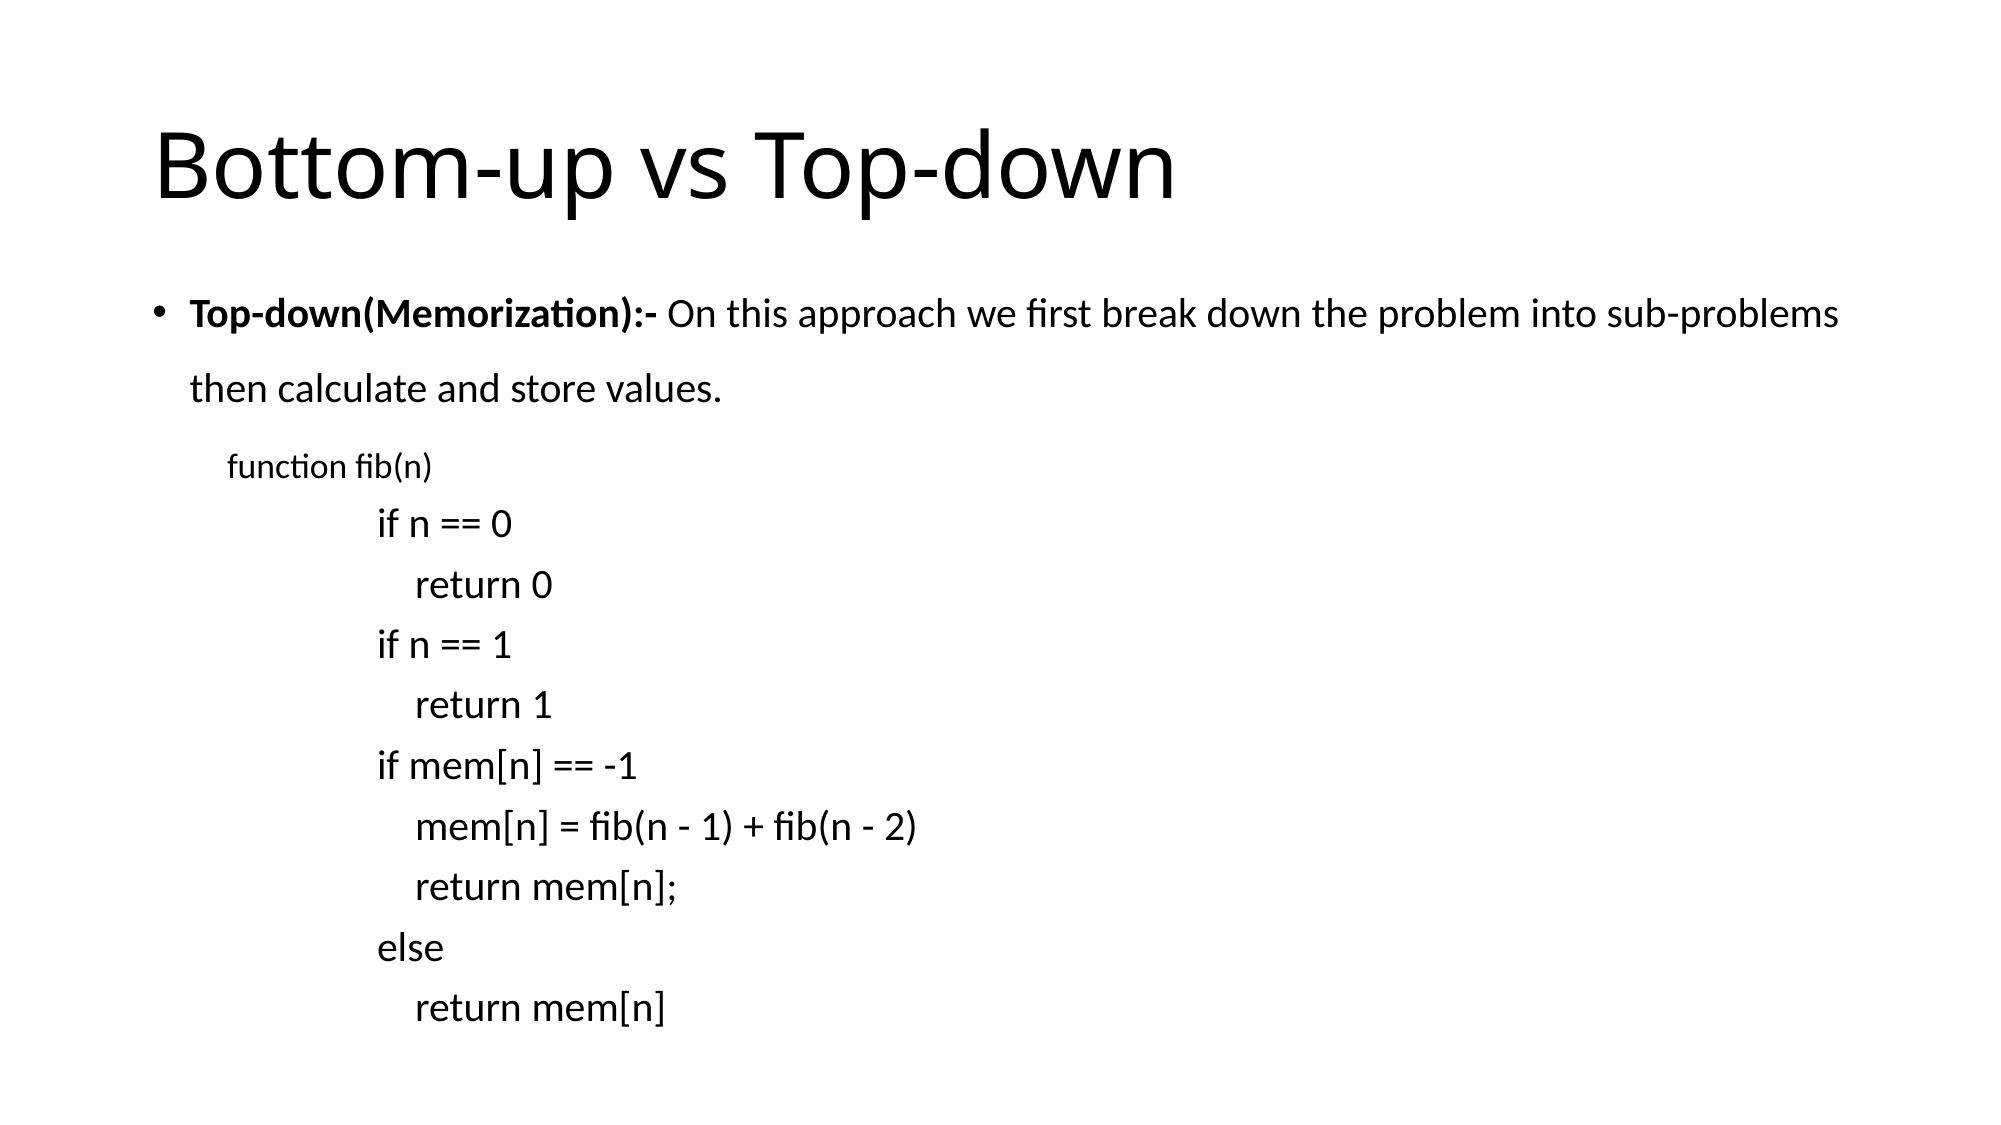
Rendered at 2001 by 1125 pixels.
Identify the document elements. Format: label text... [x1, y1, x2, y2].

text_box Bottom-up vs Top-down [137, 59, 1863, 253]
text_box Top-down(Memorization):- On this approach we first break down the problem into sub-problems then calculate and store values. function fib(n) if n == 0 return 0 if n == 1 return 1 if mem[n] == -1 mem[n] = fib(n - 1) + fib(n - 2) return mem[n]; else return mem[n] [137, 253, 1863, 1119]
